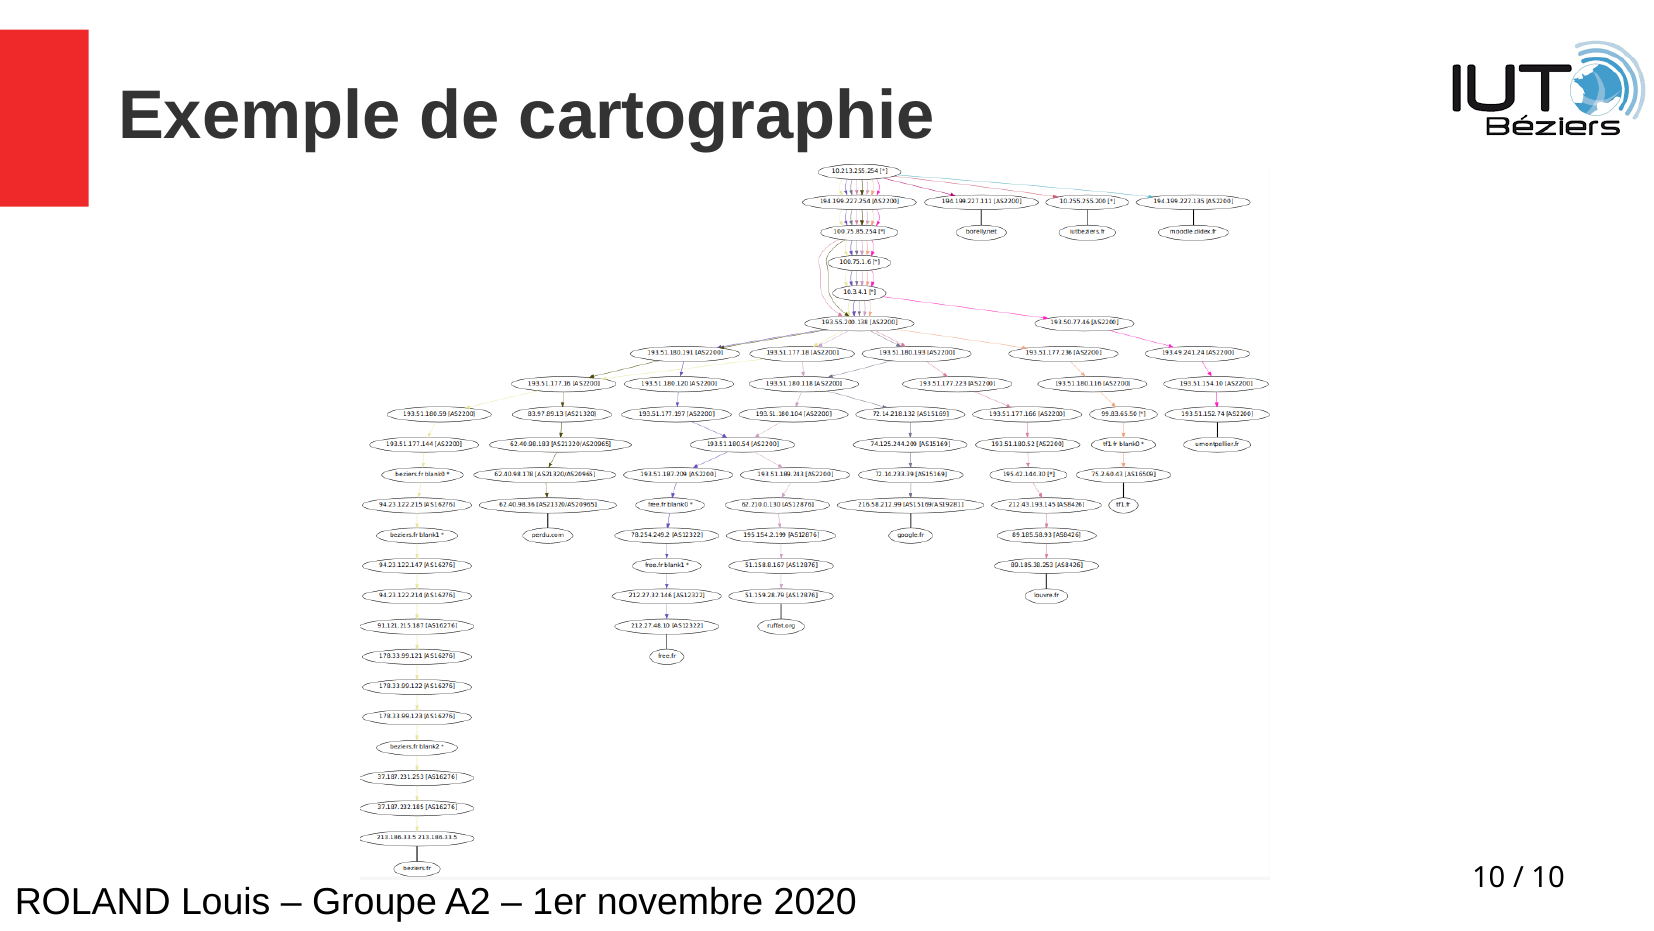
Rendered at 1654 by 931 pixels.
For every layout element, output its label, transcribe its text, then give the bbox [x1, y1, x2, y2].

title Exemple de cartographie [118, 37, 1571, 193]
picture [360, 164, 1270, 880]
picture [1443, 11, 1654, 160]
text_box ROLAND Louis – Groupe A2 – 1er novembre 2020 [0, 873, 1477, 931]
